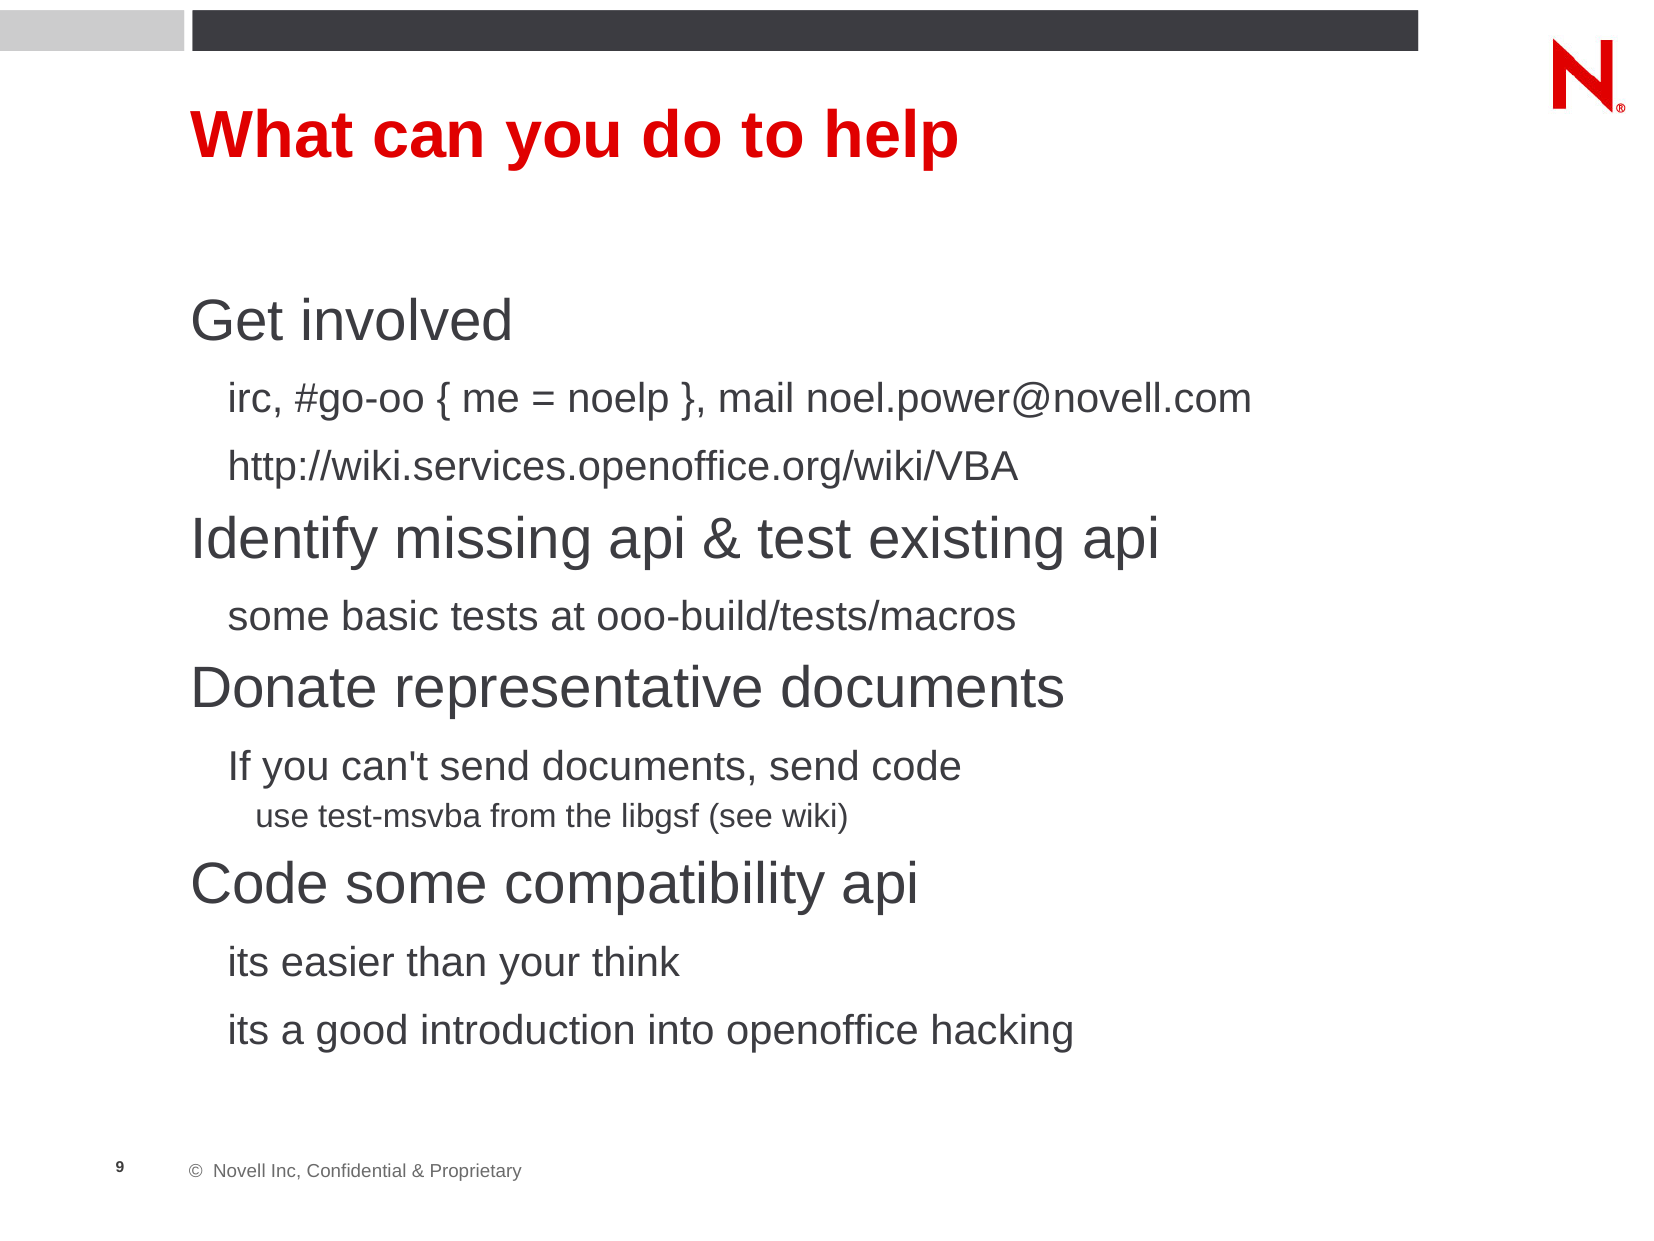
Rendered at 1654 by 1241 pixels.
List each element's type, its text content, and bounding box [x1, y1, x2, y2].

title What can you do to help [190, 46, 1538, 226]
list Get involved irc, #go-oo { me = noelp }, mail noel.power@novell.com http://wiki.services.openoffice.org/wiki/VBA Identify missing api & test existing api some basic tests at ooo-build/tests/macros Donate representative documents If you can't send documents, send code use test-msvba from the libgsf (see wiki) Code some compatibility api its easier than your think its a good introduction into openoffice hacking [190, 271, 1557, 1077]
picture [1548, 35, 1628, 116]
